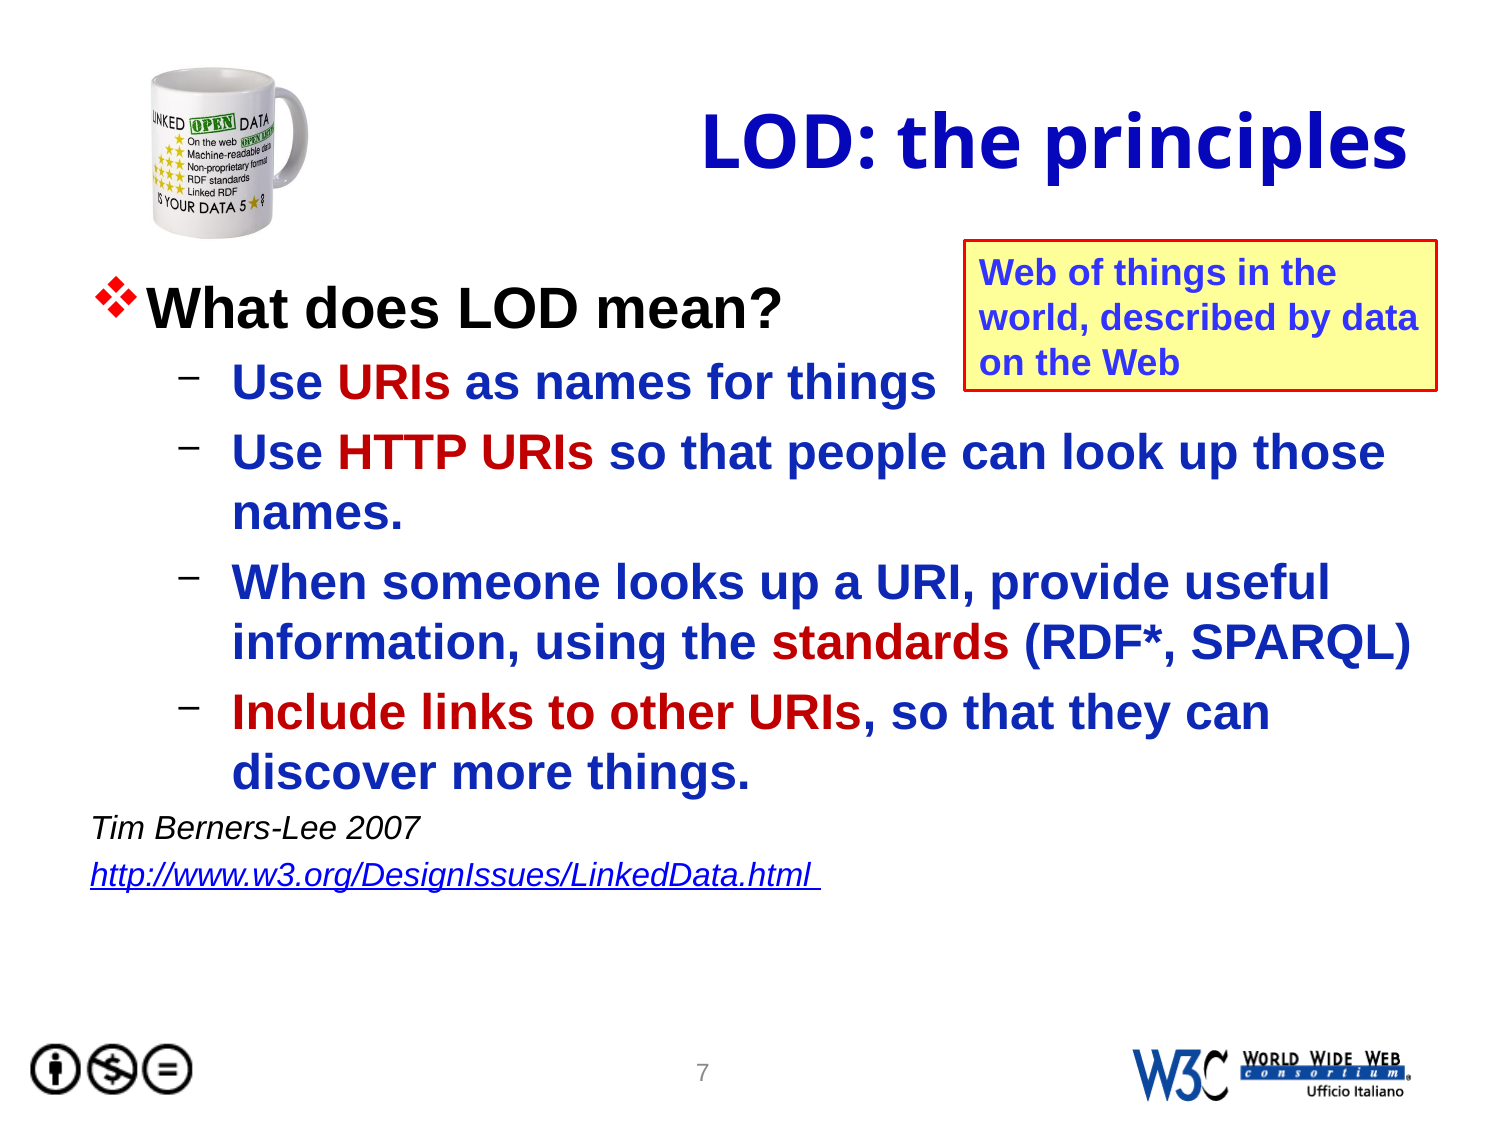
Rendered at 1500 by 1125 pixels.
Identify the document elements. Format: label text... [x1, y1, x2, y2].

title LOD: the principles [75, 45, 1425, 233]
picture [1132, 1049, 1412, 1102]
text_box Web of things in the world, described by data on the Web [964, 240, 1437, 391]
picture [141, 65, 317, 241]
slide_number <number> [680, 1041, 761, 1102]
picture [15, 1022, 205, 1106]
list What does LOD mean? Use URIs as names for things Use HTTP URIs so that people can look up those names. When someone looks up a URI, provide useful information, using the standards (RDF*, SPARQL) Include links to other URIs, so that they can discover more things. Tim Berners-Lee 2007 http://www.w3.org/DesignIssues/LinkedData.html [75, 262, 1436, 1005]
